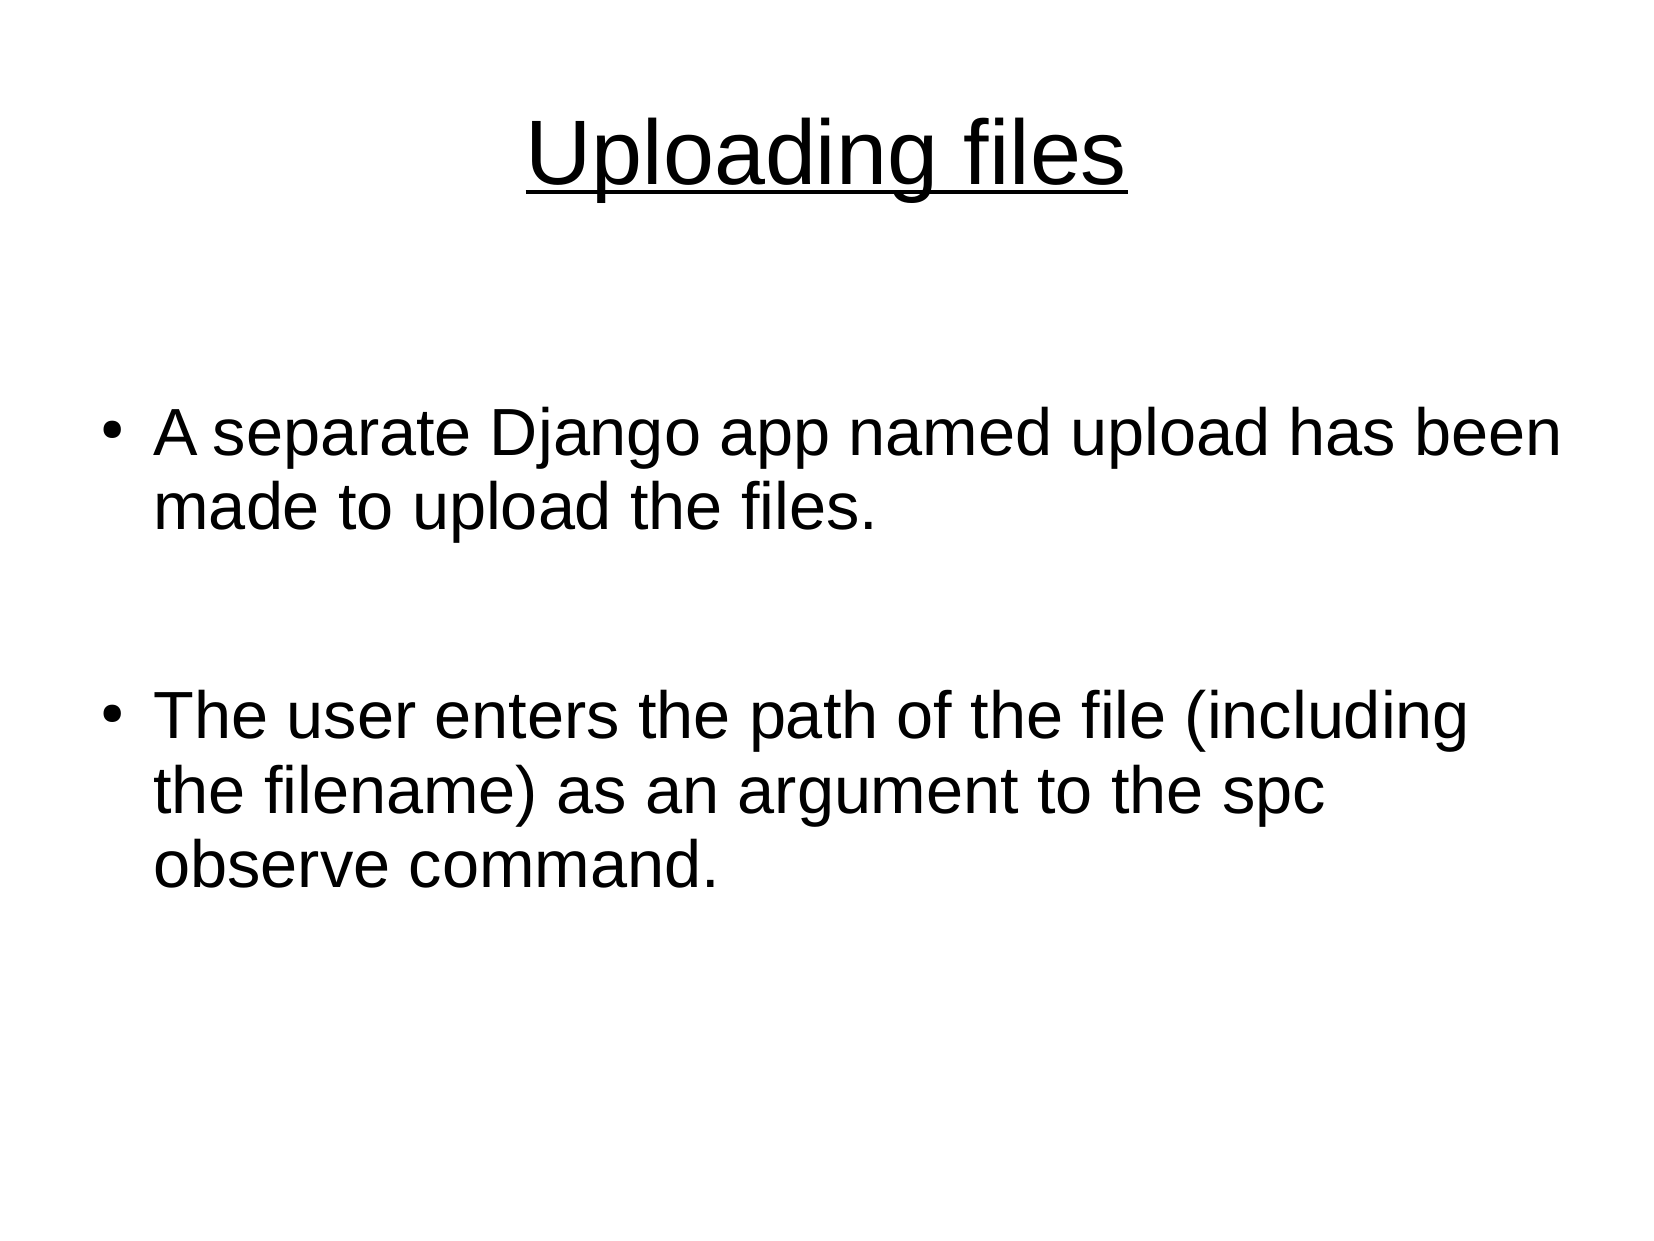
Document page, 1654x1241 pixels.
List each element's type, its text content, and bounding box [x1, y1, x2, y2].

list A separate Django app named upload has been made to upload the files. The user enters the path of the file (including the filename) as an argument to the spc observe command. [82, 290, 1571, 1010]
title Uploading files [82, 49, 1571, 257]
